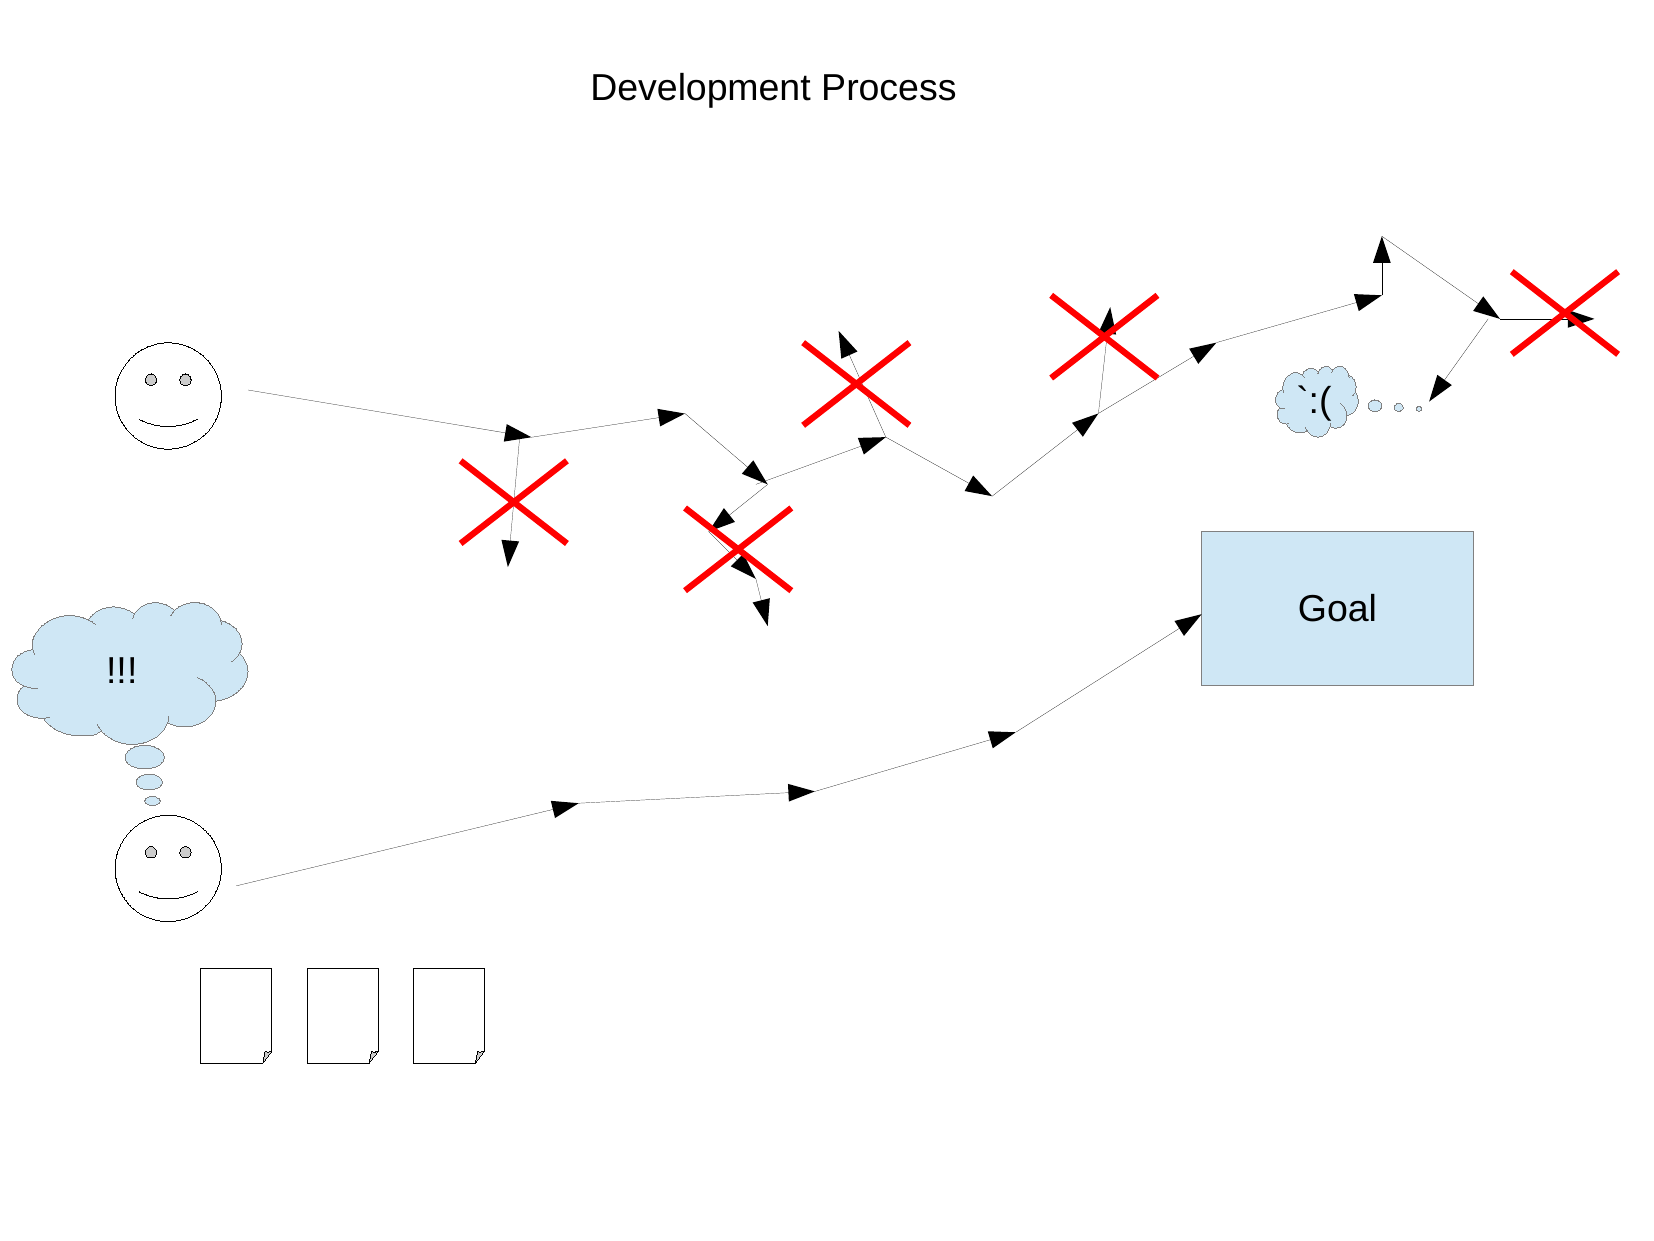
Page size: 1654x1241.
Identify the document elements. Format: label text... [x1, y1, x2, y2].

text_box Development Process [575, 59, 973, 117]
text_box `:( [1394, 403, 1404, 412]
text_box !!! [144, 796, 161, 806]
text_box [413, 968, 485, 1064]
text_box [115, 815, 222, 922]
text_box !!! [11, 602, 249, 769]
text_box [307, 968, 379, 1064]
text_box [200, 968, 272, 1064]
text_box [115, 342, 222, 450]
text_box `:( [1275, 366, 1359, 438]
text_box Goal [1201, 531, 1474, 686]
text_box `:( [1368, 399, 1382, 412]
text_box !!! [136, 774, 163, 790]
